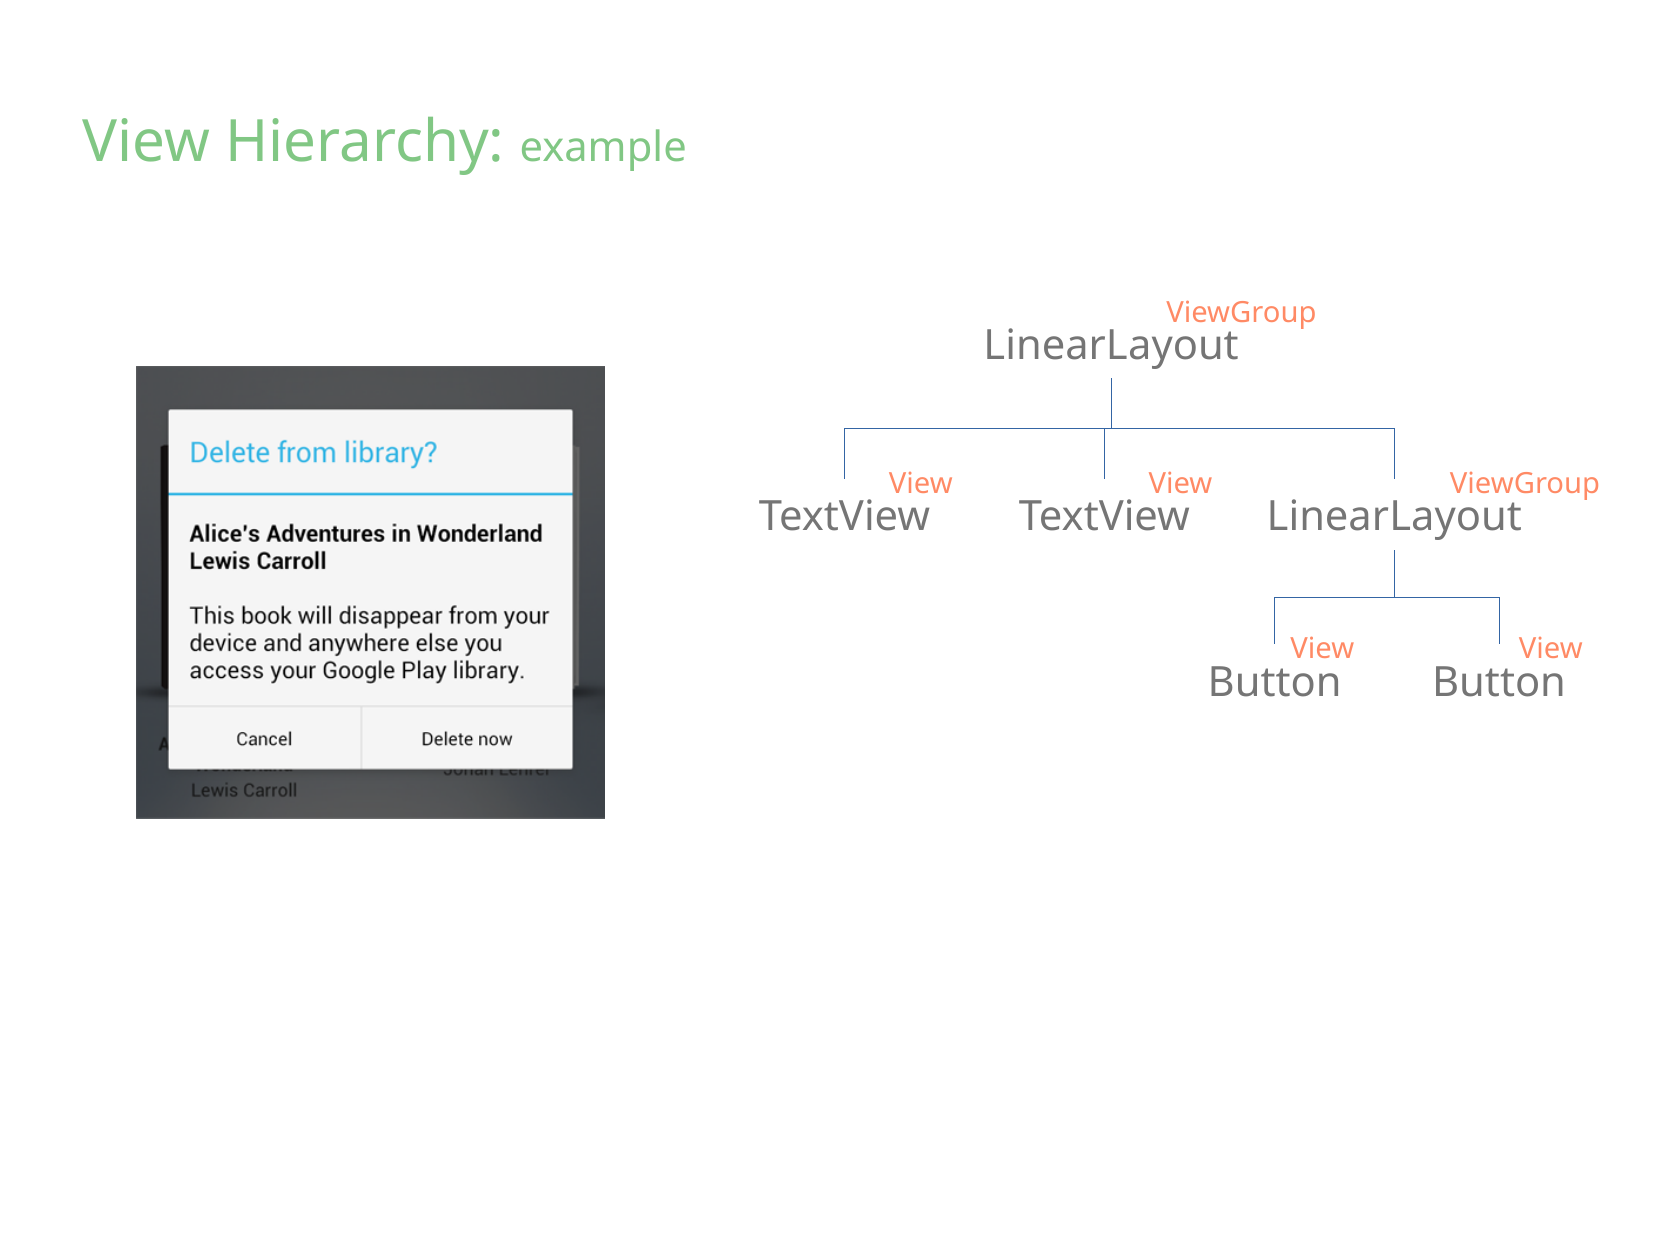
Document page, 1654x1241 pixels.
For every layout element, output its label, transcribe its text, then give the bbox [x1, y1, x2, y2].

text_box Button [1192, 643, 1343, 708]
text_box TextView [1003, 478, 1194, 543]
text_box TextView [744, 478, 935, 543]
text_box View [1504, 620, 1595, 670]
text_box LinearLayout [968, 307, 1230, 371]
text_box View [874, 454, 964, 504]
text_box ViewGroup [1151, 283, 1317, 333]
text_box LinearLayout [1251, 478, 1514, 543]
text_box View [1275, 620, 1366, 670]
picture [136, 366, 605, 819]
text_box Button [1417, 643, 1568, 708]
text_box View [1133, 454, 1224, 504]
text_box ViewGroup [1435, 454, 1601, 504]
title View Hierarchy: example [82, 35, 1571, 243]
